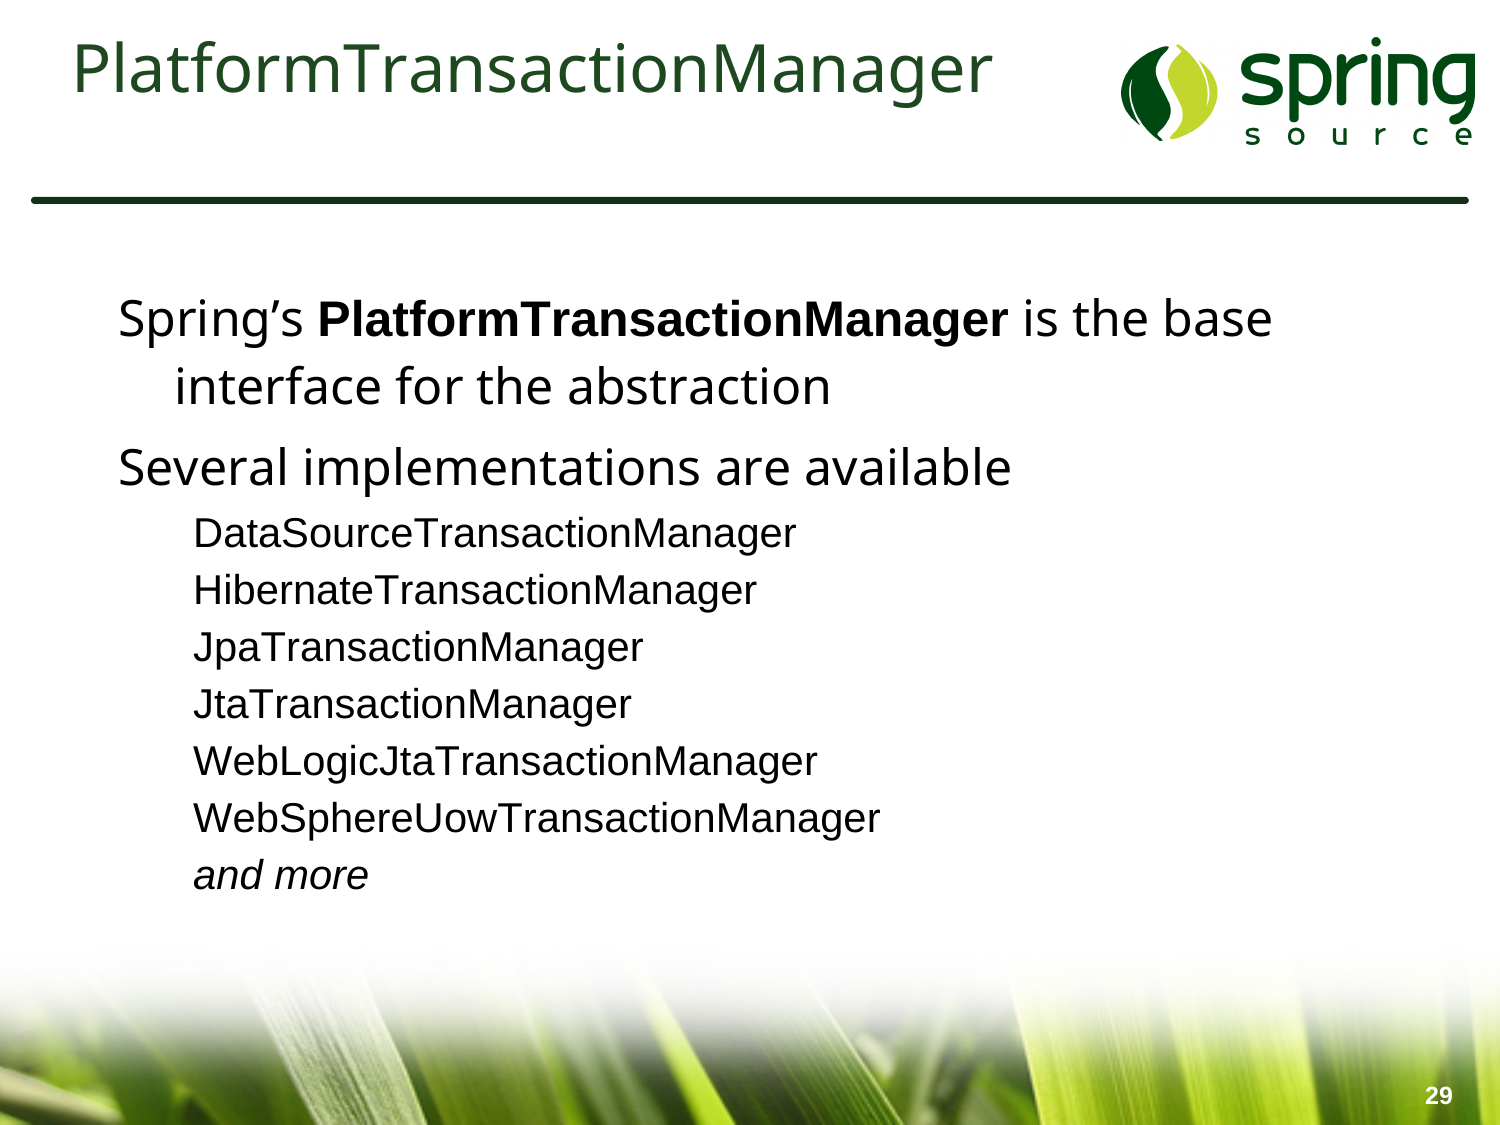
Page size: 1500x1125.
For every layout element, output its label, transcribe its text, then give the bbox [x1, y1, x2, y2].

picture [1121, 37, 1475, 145]
list Spring’s PlatformTransactionManager is the base interface for the abstraction Several implementations are available DataSourceTransactionManager HibernateTransactionManager JpaTransactionManager JtaTransactionManager WebLogicJtaTransactionManager WebSphereUowTransactionManager and more [103, 275, 1394, 1013]
picture [0, 944, 1500, 1125]
title PlatformTransactionManager [56, 13, 1089, 176]
